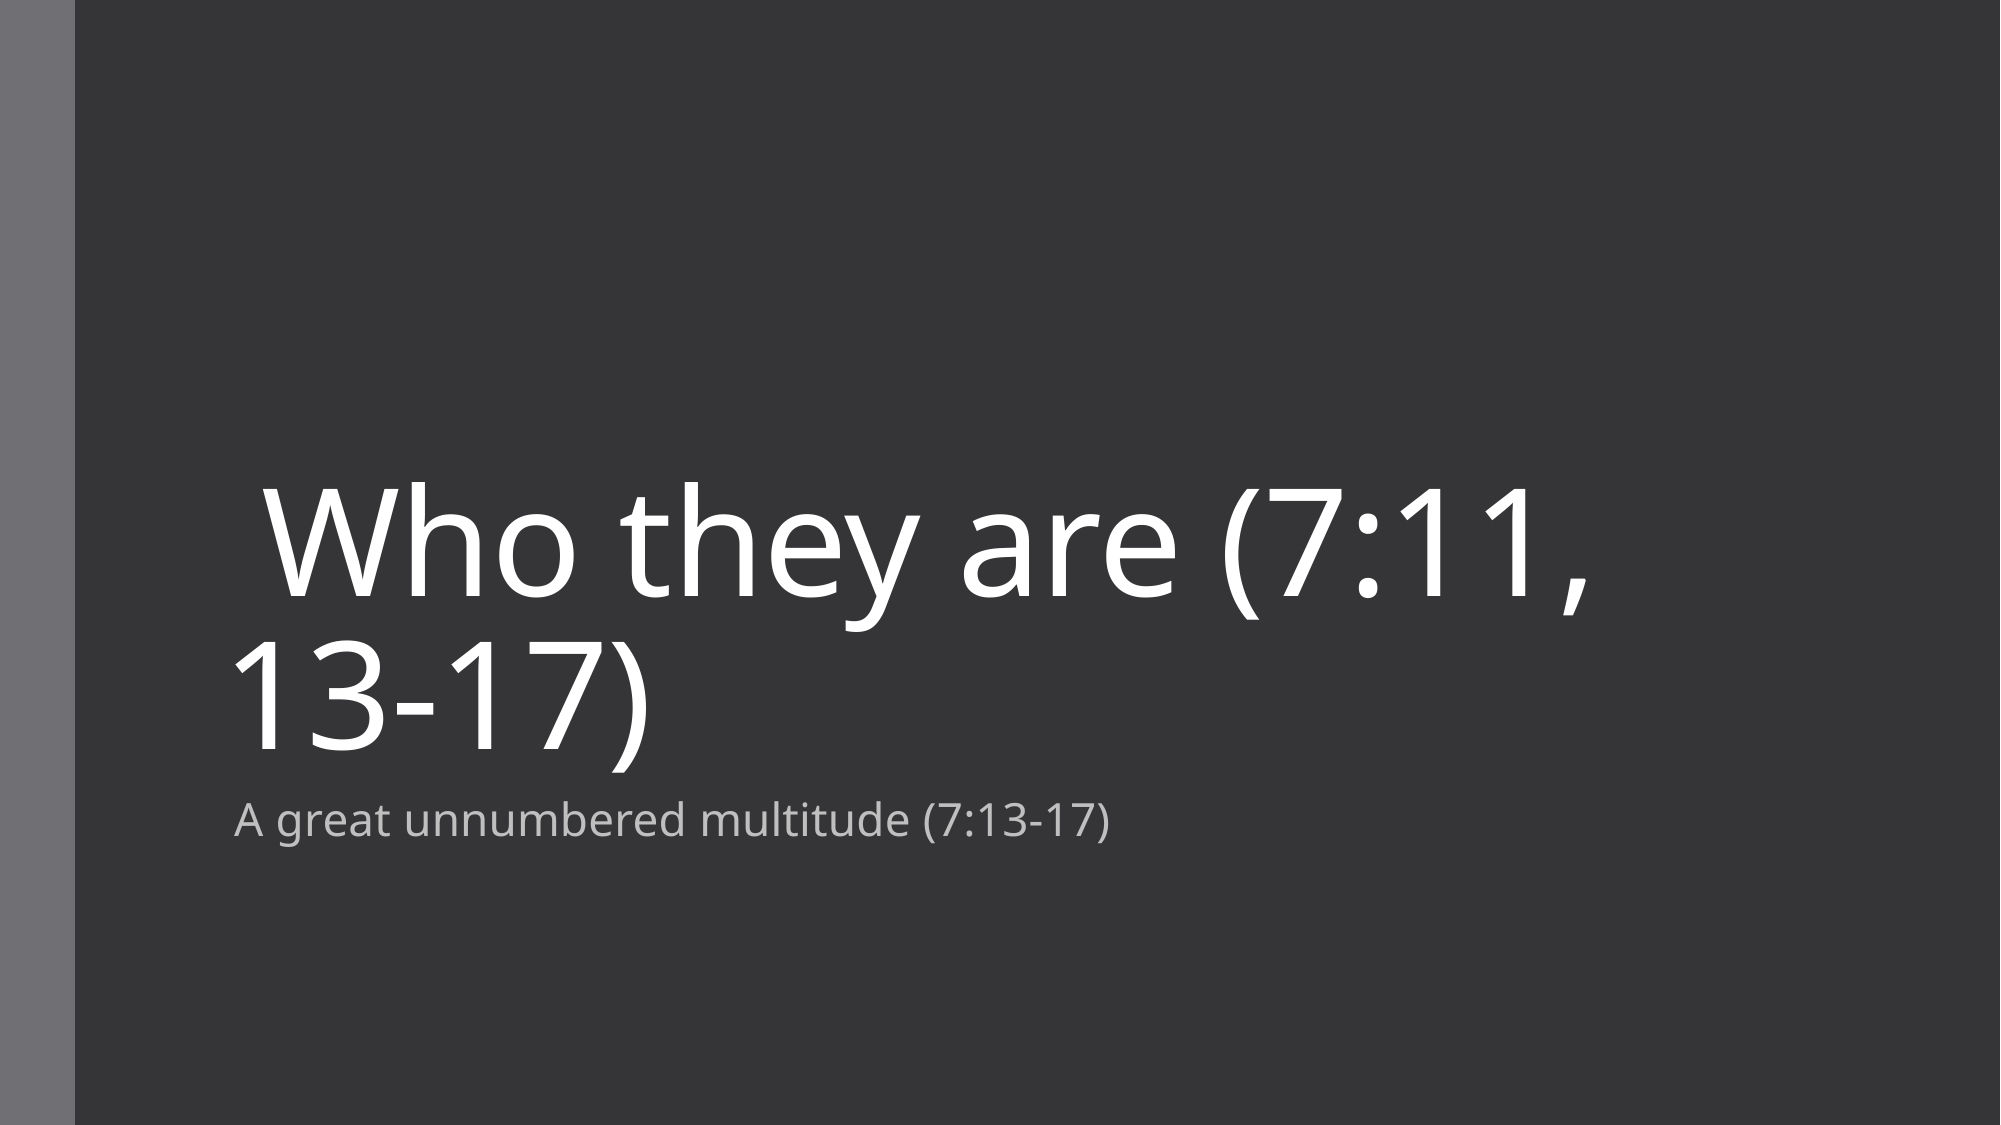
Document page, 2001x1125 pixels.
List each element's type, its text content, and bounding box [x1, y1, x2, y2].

title Who they are (7:11, 13-17) [206, 124, 1752, 787]
subtitle A great unnumbered multitude (7:13-17) [206, 787, 1752, 1066]
